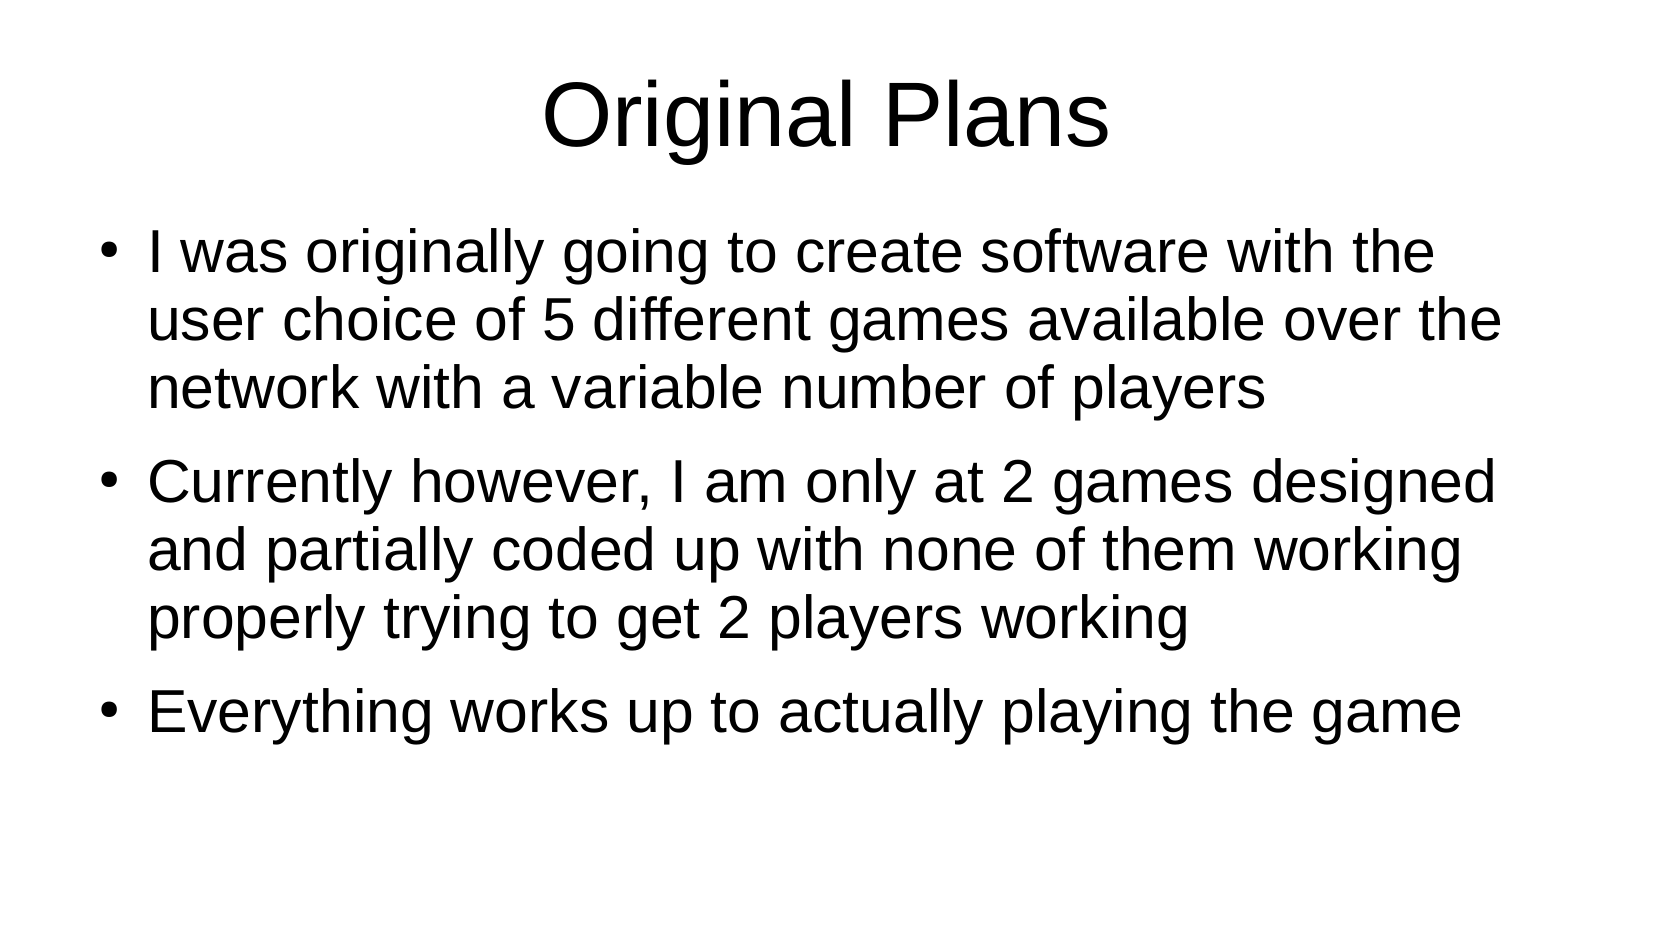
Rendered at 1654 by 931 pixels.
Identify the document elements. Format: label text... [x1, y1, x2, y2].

title Original Plans [82, 37, 1571, 193]
list I was originally going to create software with the user choice of 5 different games available over the network with a variable number of players Currently however, I am only at 2 games designed and partially coded up with none of them working properly trying to get 2 players working Everything works up to actually playing the game [82, 217, 1571, 758]
